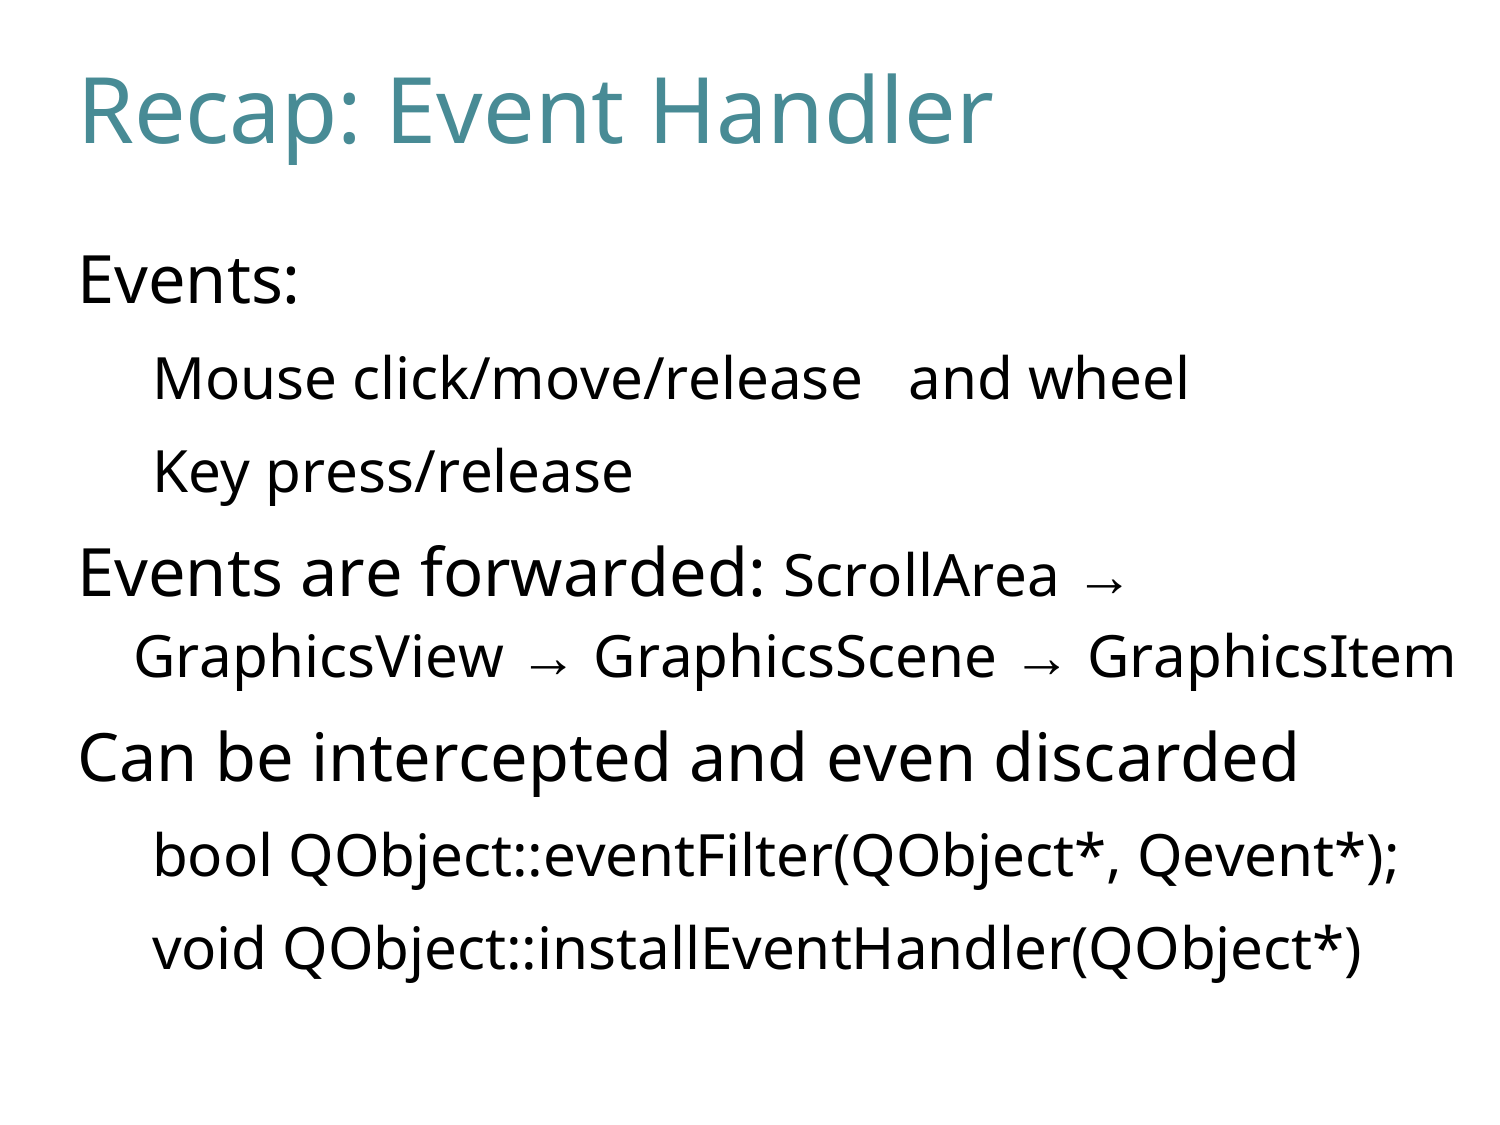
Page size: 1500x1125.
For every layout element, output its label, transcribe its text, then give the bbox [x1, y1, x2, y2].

title Recap: Event Handler [62, 37, 1479, 225]
list Events: Mouse click/move/release and wheel Key press/release Events are forwarded: ScrollArea → GraphicsView → GraphicsScene → GraphicsItem Can be intercepted and even discarded bool QObject::eventFilter(QObject*, Qevent*); void QObject::installEventHandler(QObject*) [62, 224, 1474, 1016]
